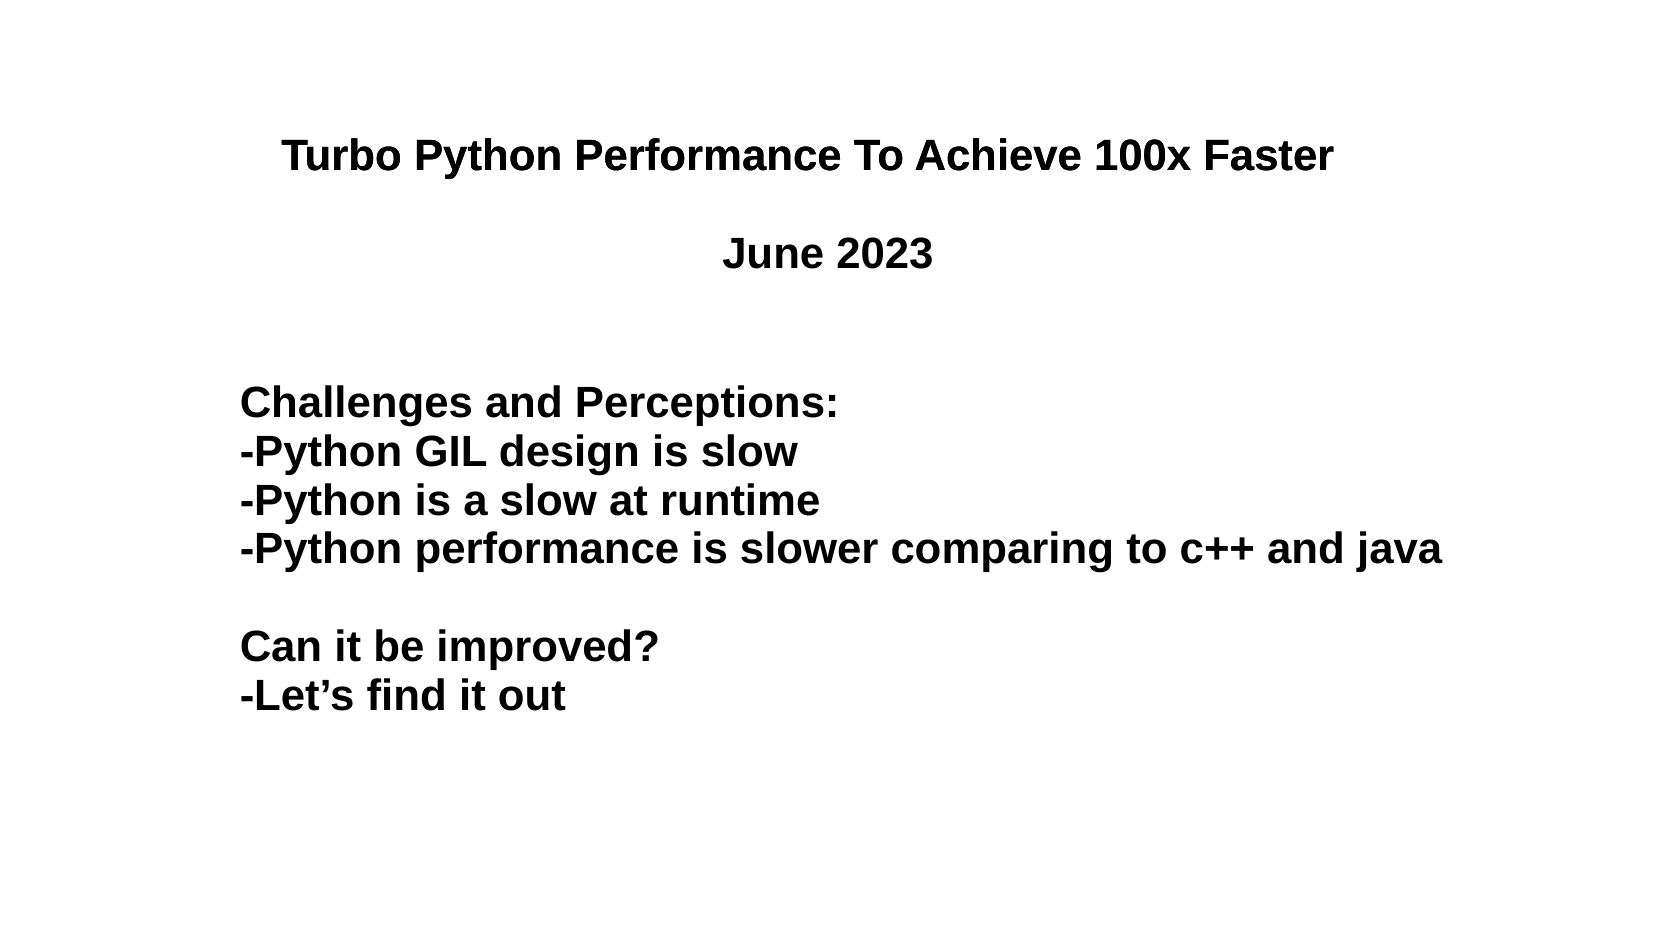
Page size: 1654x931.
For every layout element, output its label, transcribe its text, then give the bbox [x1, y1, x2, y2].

text_box Challenges and Perceptions: -Python GIL design is slow -Python is a slow at runtime -Python performance is slower comparing to c++ and java Can it be improved? -Let’s find it out [225, 370, 1459, 727]
text_box Turbo Python Performance To Achieve 100x Faster June 2023 [266, 123, 1351, 286]
